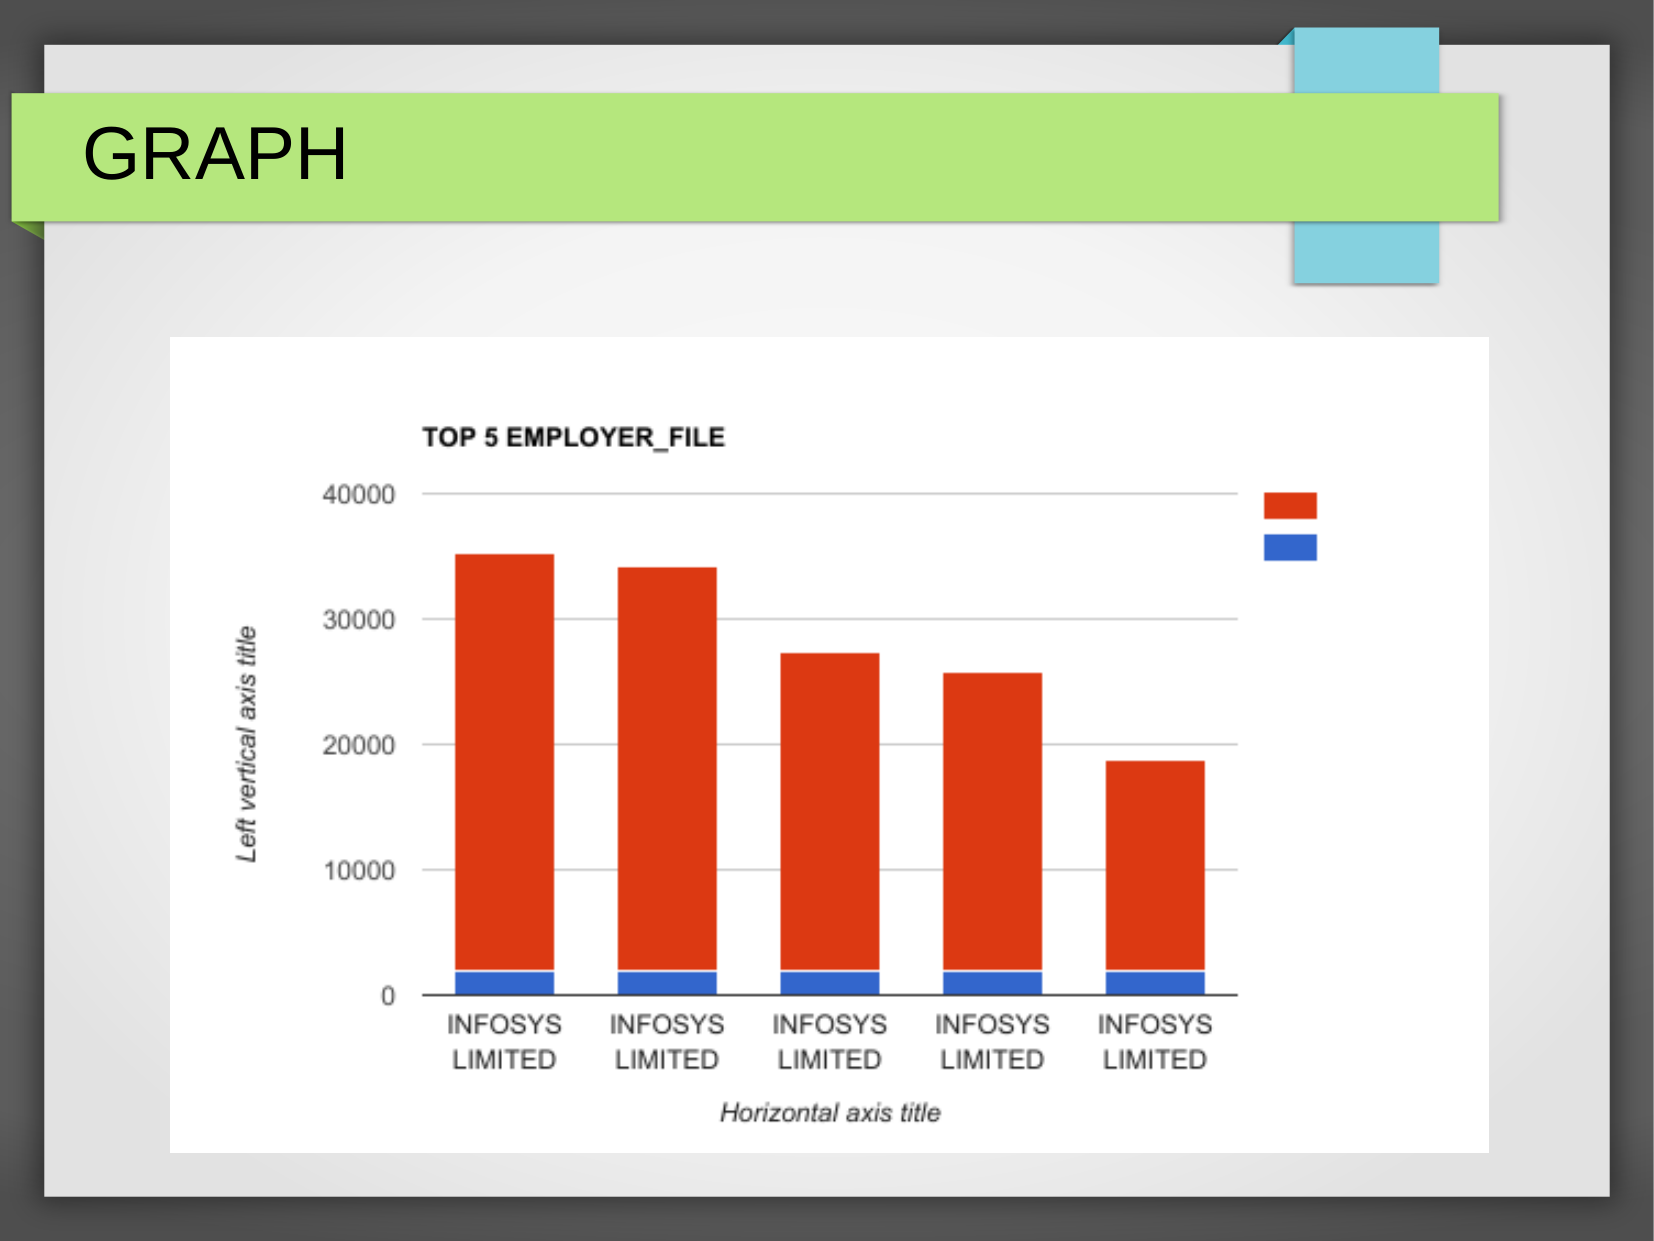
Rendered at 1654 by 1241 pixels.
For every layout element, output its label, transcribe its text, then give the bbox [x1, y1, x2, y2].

picture [0, 0, 1654, 1241]
title GRAPH [82, 94, 1264, 213]
